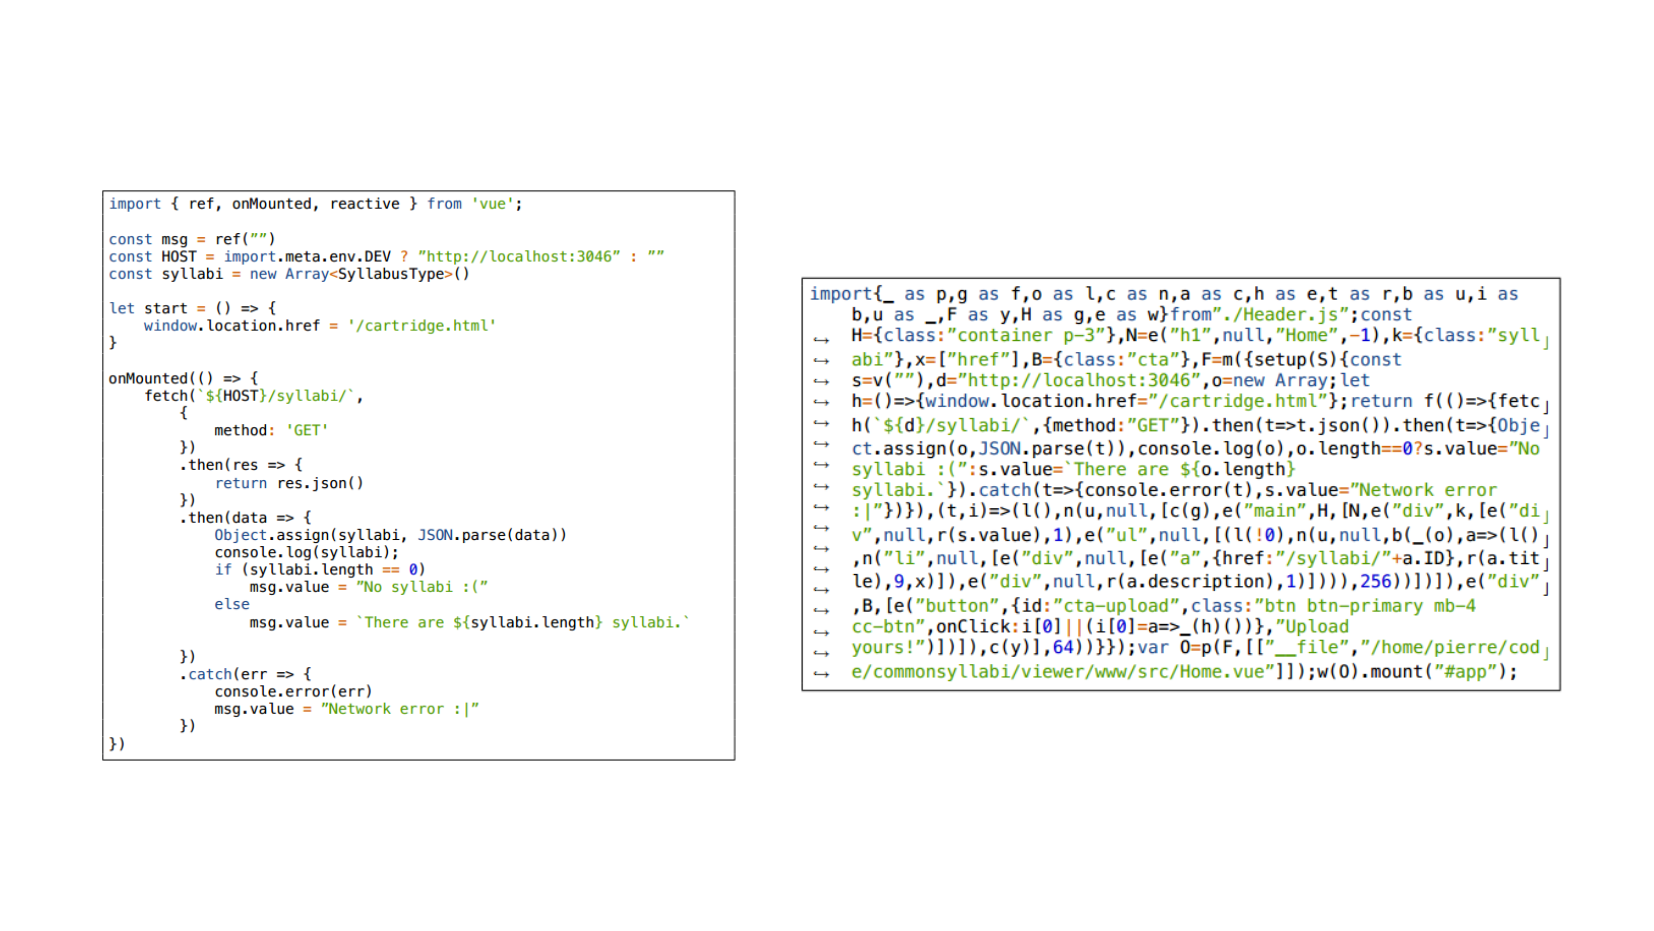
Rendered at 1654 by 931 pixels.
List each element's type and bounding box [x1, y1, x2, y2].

picture [82, 166, 758, 788]
picture [787, 262, 1576, 713]
